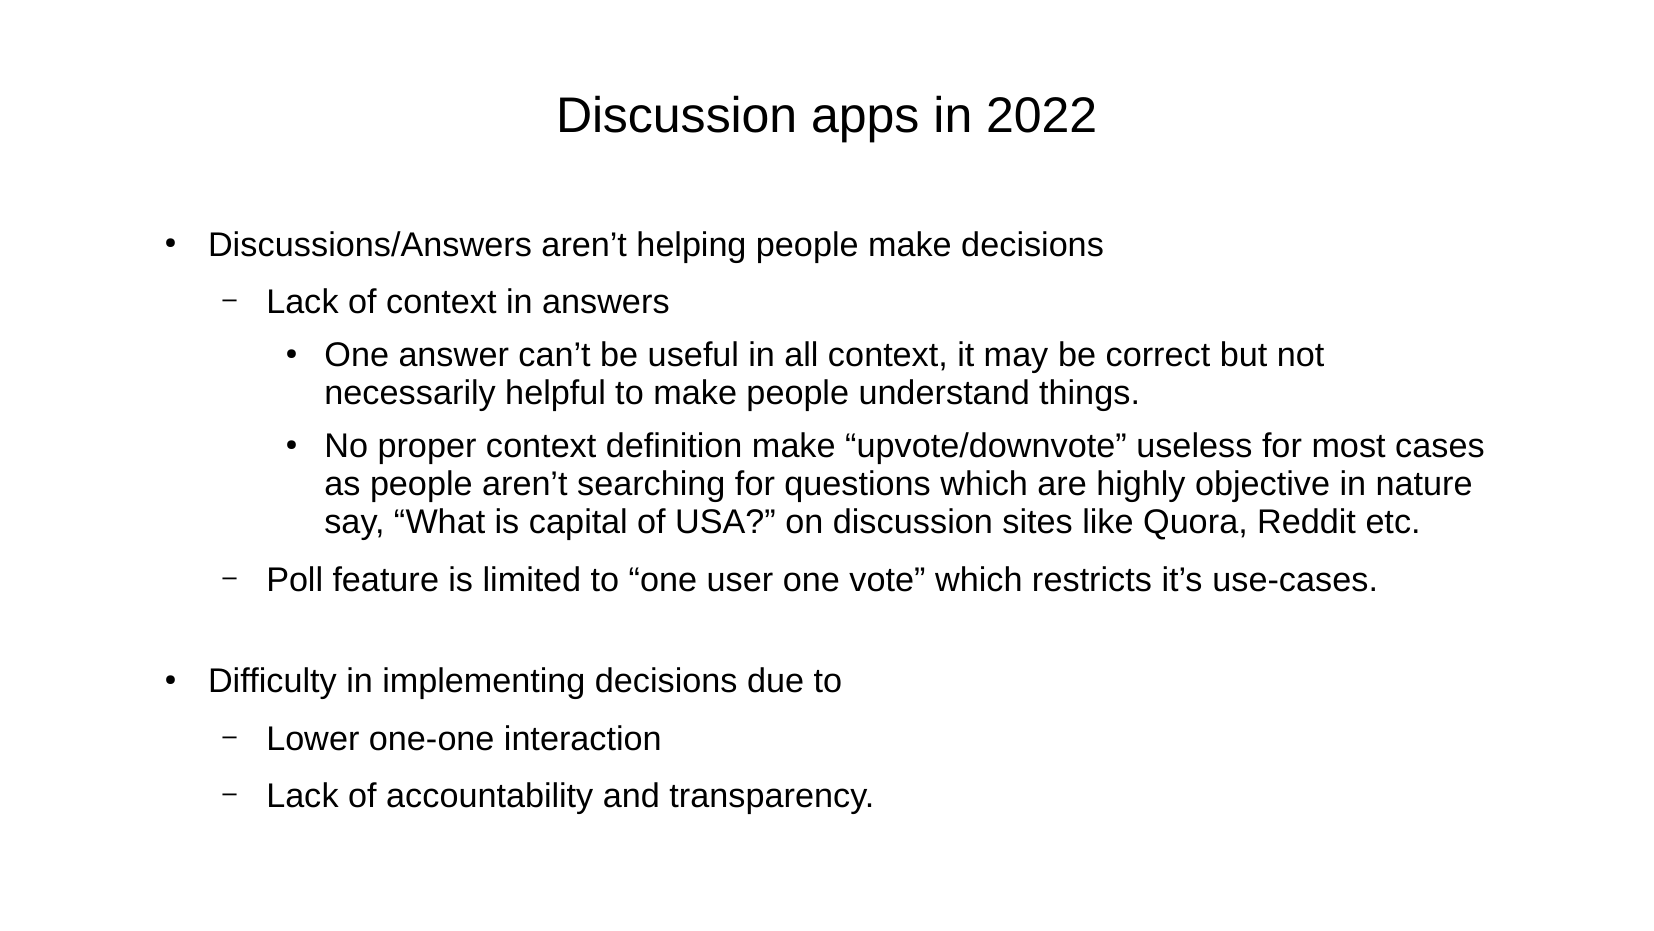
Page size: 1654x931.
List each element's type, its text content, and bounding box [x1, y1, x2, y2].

title Discussion apps in 2022 [82, 37, 1571, 193]
list Discussions/Answers aren’t helping people make decisions Lack of context in answers One answer can’t be useful in all context, it may be correct but not necessarily helpful to make people understand things. No proper context definition make “upvote/downvote” useless for most cases as people aren’t searching for questions which are highly objective in nature say, “What is capital of USA?” on discussion sites like Quora, Reddit etc. Poll feature is limited to “one user one vote” which restricts it’s use-cases. Difficulty in implementing decisions due to Lower one-one interaction Lack of accountability and transparency. [150, 225, 1501, 826]
